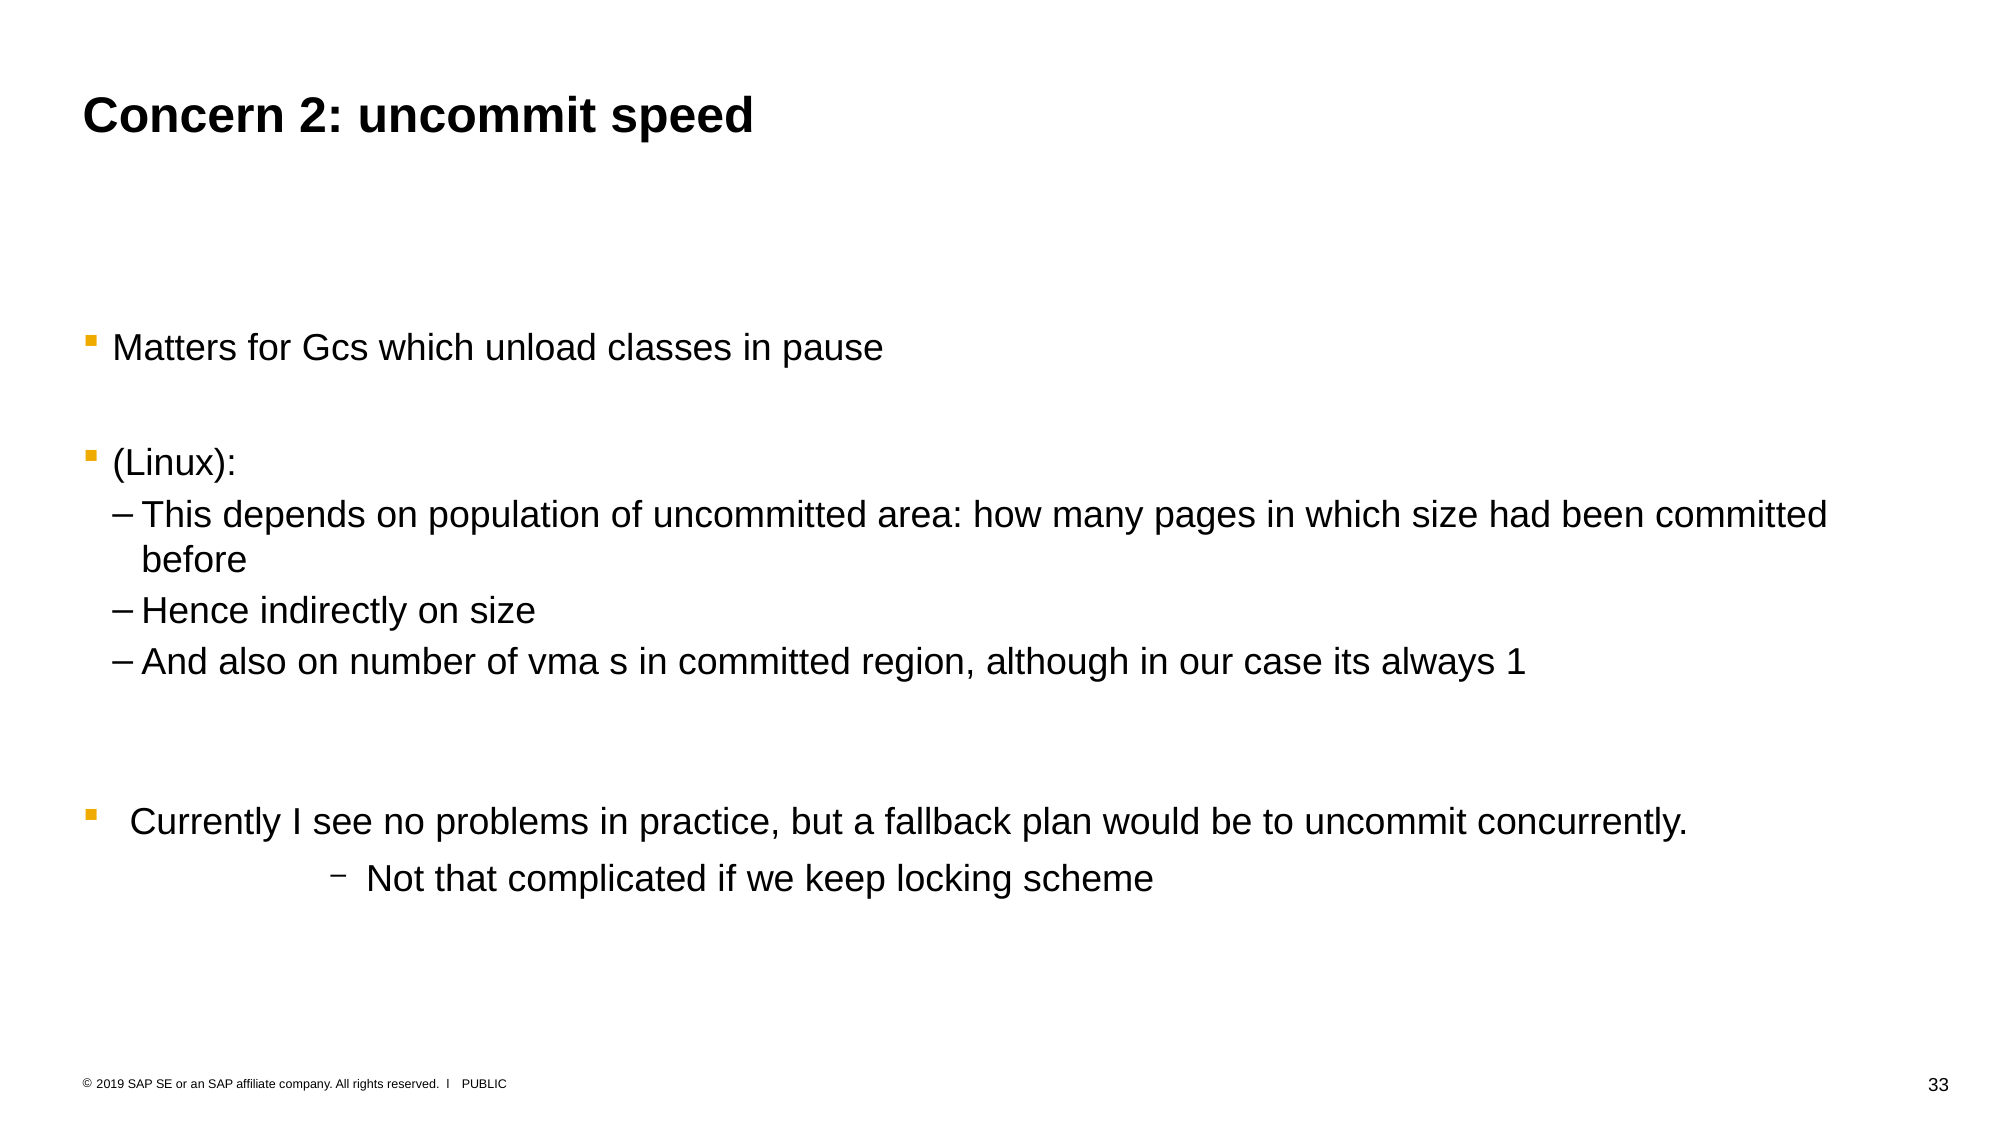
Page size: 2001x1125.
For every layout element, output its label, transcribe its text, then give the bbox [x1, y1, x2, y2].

list Matters for Gcs which unload classes in pause (Linux): This depends on population of uncommitted area: how many pages in which size had been committed before Hence indirectly on size And also on number of vma s in committed region, although in our case its always 1 Currently I see no problems in practice, but a fallback plan would be to uncommit concurrently. Not that complicated if we keep locking scheme [82, 265, 1918, 1040]
title Concern 2: uncommit speed [82, 82, 1918, 144]
